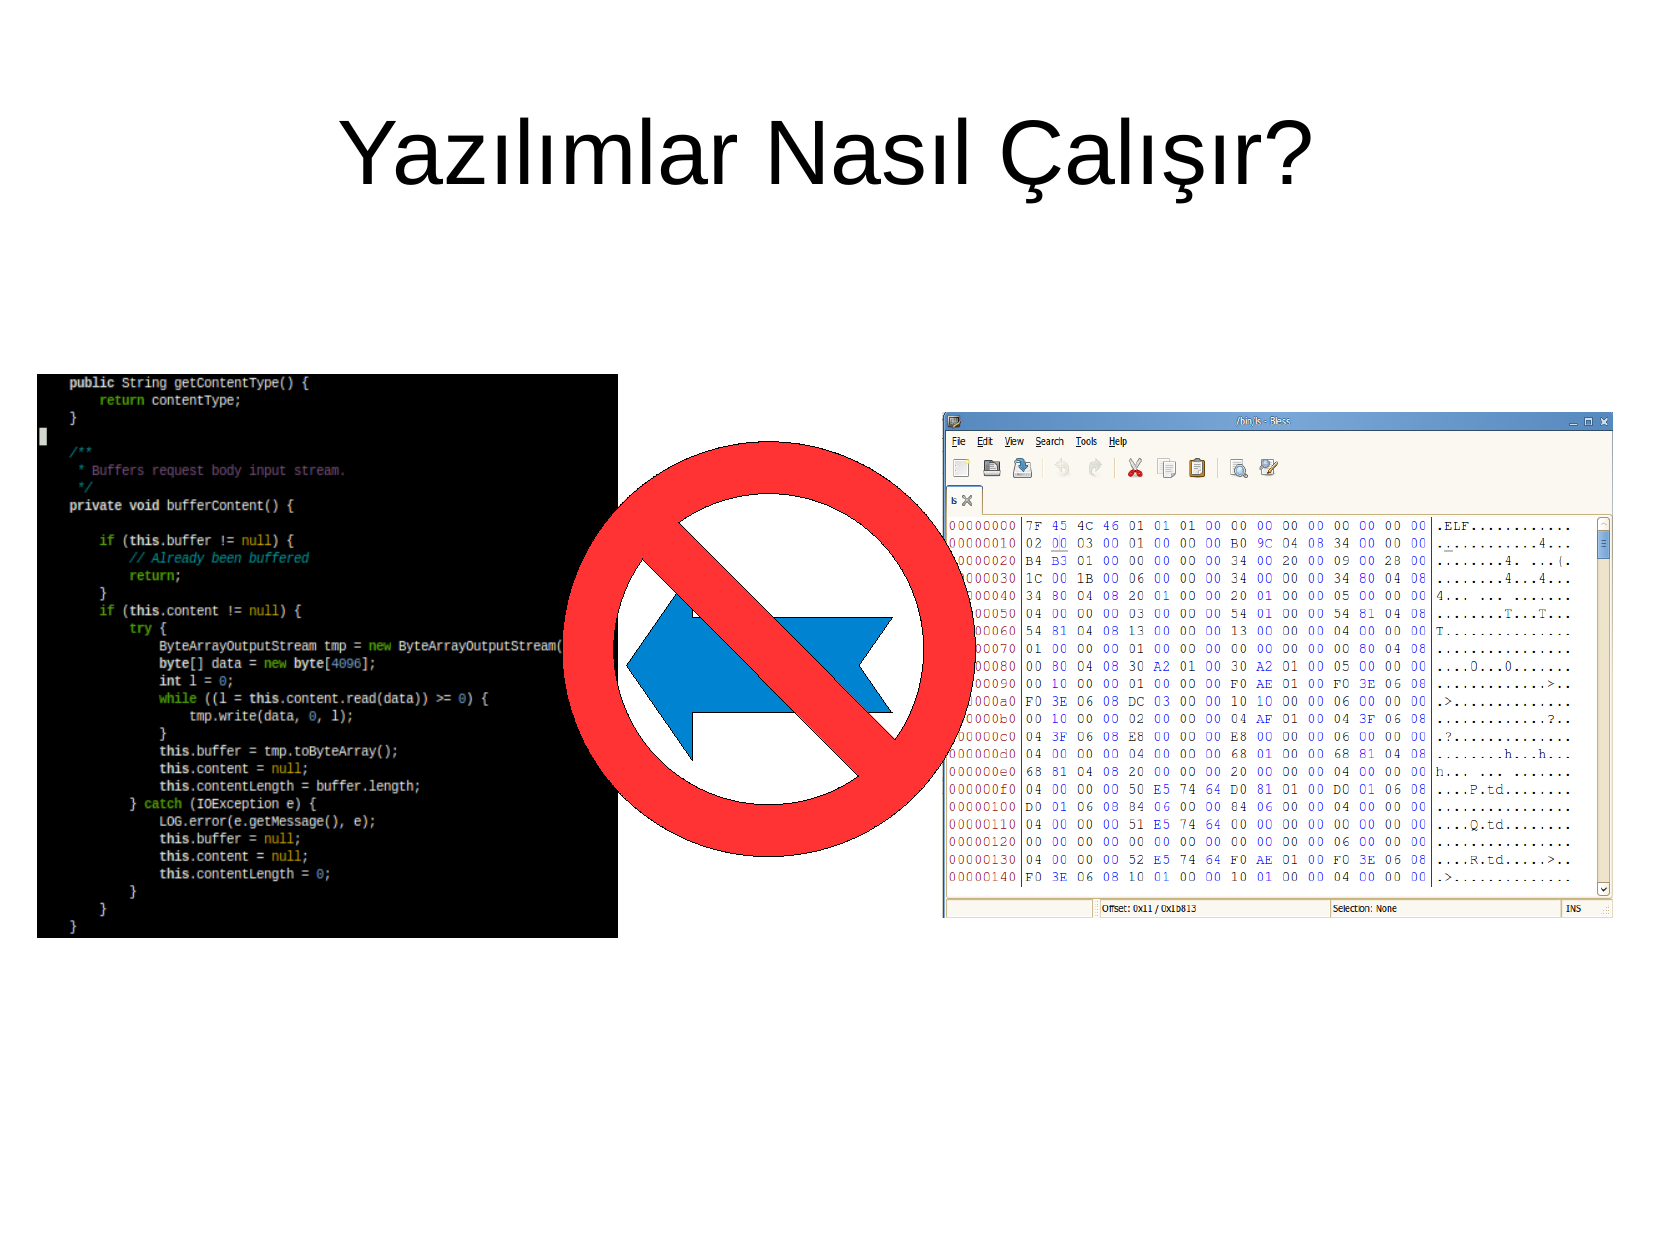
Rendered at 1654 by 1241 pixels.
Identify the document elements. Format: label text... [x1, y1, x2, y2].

picture [614, 618, 618, 680]
title Yazılımlar Nasıl Çalışır? [82, 49, 1571, 257]
picture [942, 412, 1613, 918]
picture [37, 374, 618, 938]
text_box [562, 441, 976, 857]
